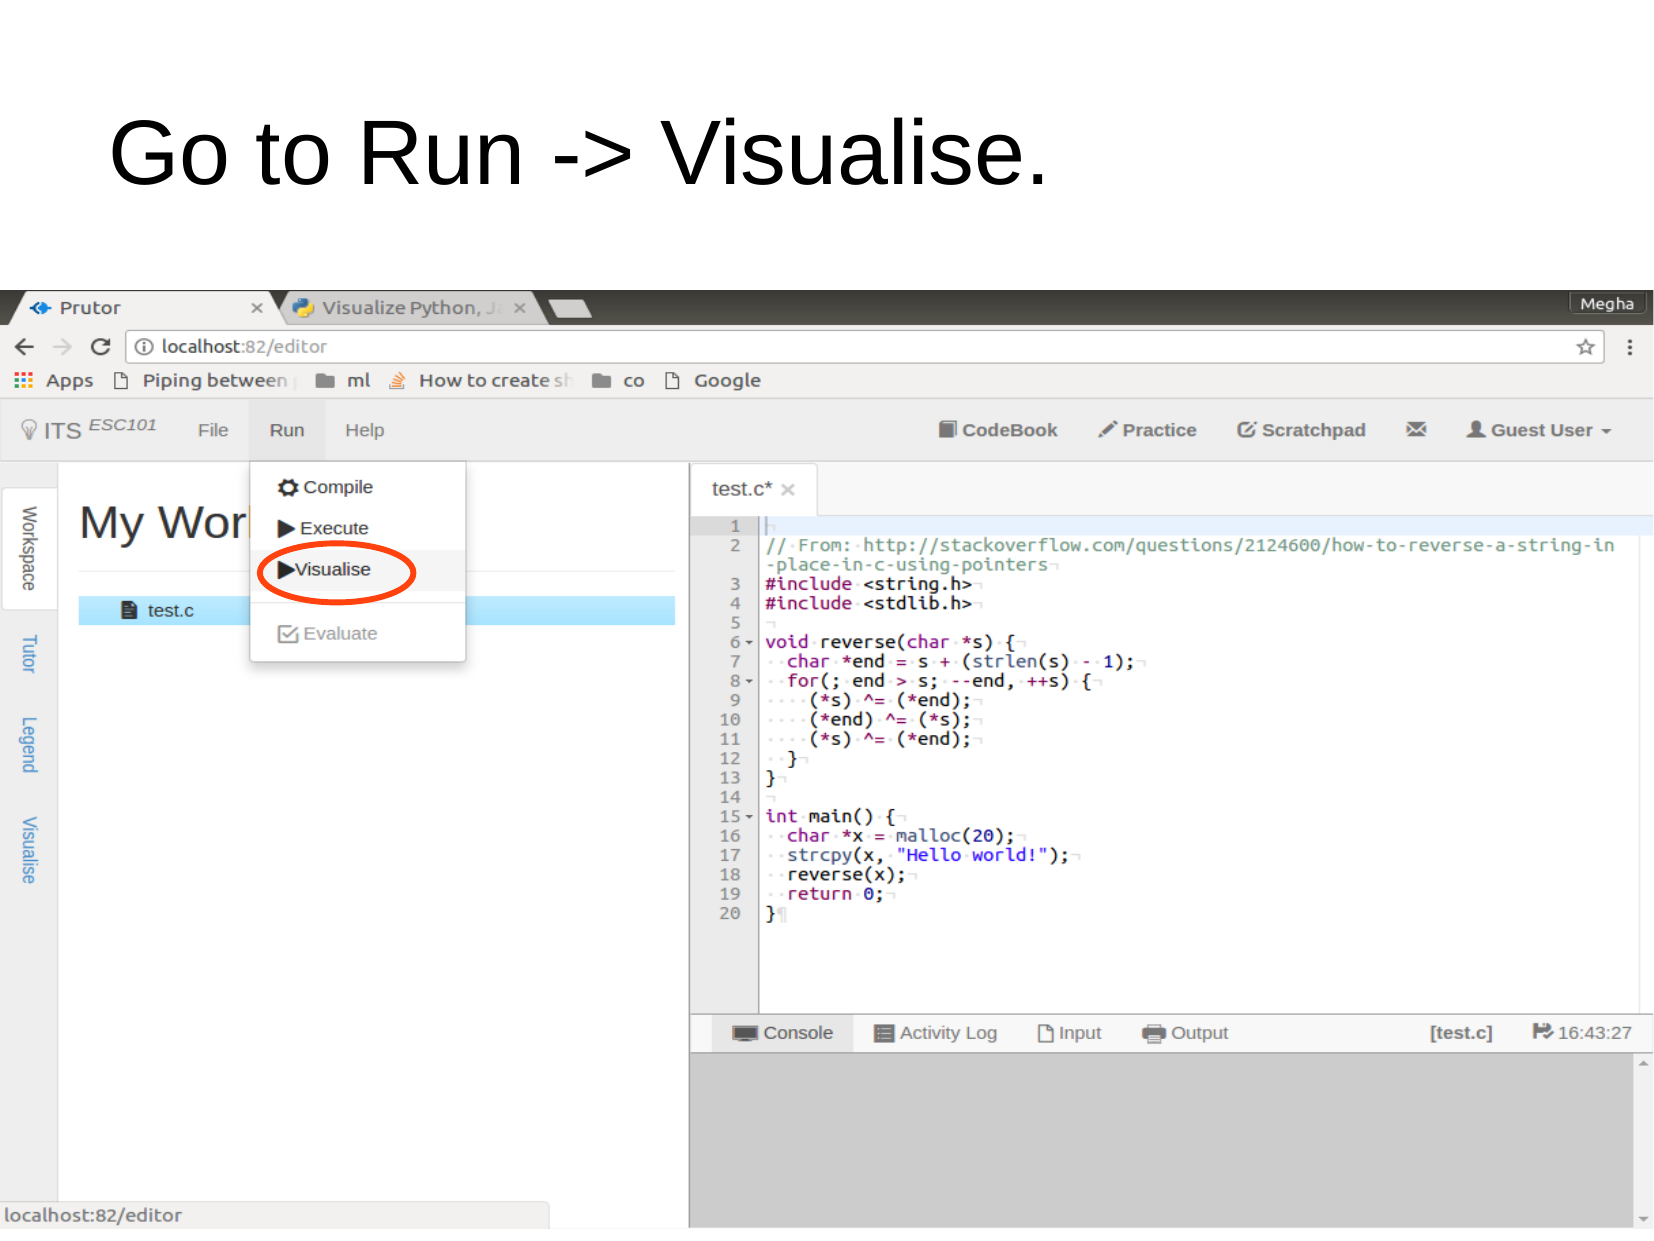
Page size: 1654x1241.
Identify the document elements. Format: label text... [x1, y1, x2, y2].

title Go to Run -> Visualise. [82, 49, 1571, 257]
picture [0, 290, 1654, 1229]
